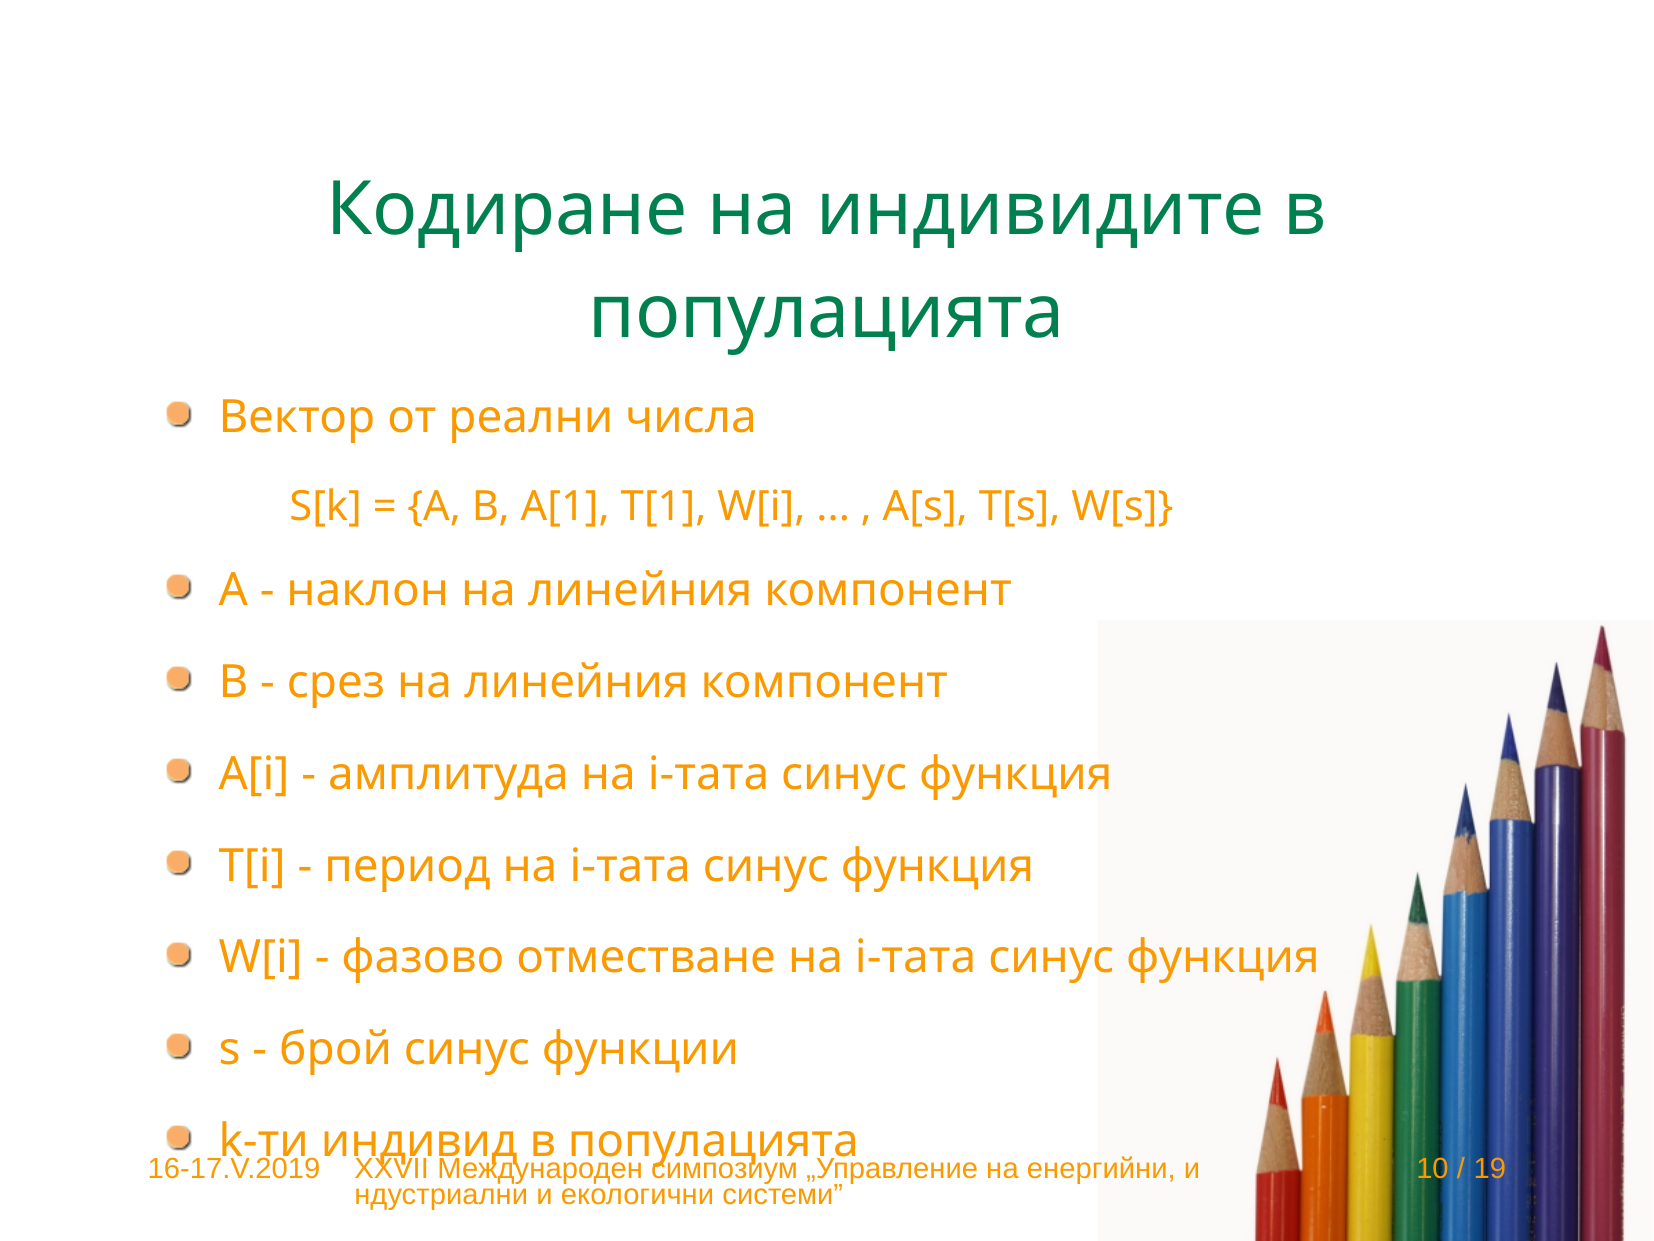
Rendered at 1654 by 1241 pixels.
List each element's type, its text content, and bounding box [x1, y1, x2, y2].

list Вектор от реални числа S[k] = {A, B, A[1], T[1], W[i], ... , A[s], T[s], W[s]} А - наклон на линейния компонент B - срез на линейния компонент A[i] - амплитуда на i-тата синус функция T[i] - период на i-тата синус функция W[i] - фазово отместване на i-тата синус функция s - брой синус функции k-ти индивид в популацията [147, 383, 1506, 1126]
picture [0, 0, 1654, 1241]
title Кодиране на индивидите в популацията [147, 153, 1506, 361]
